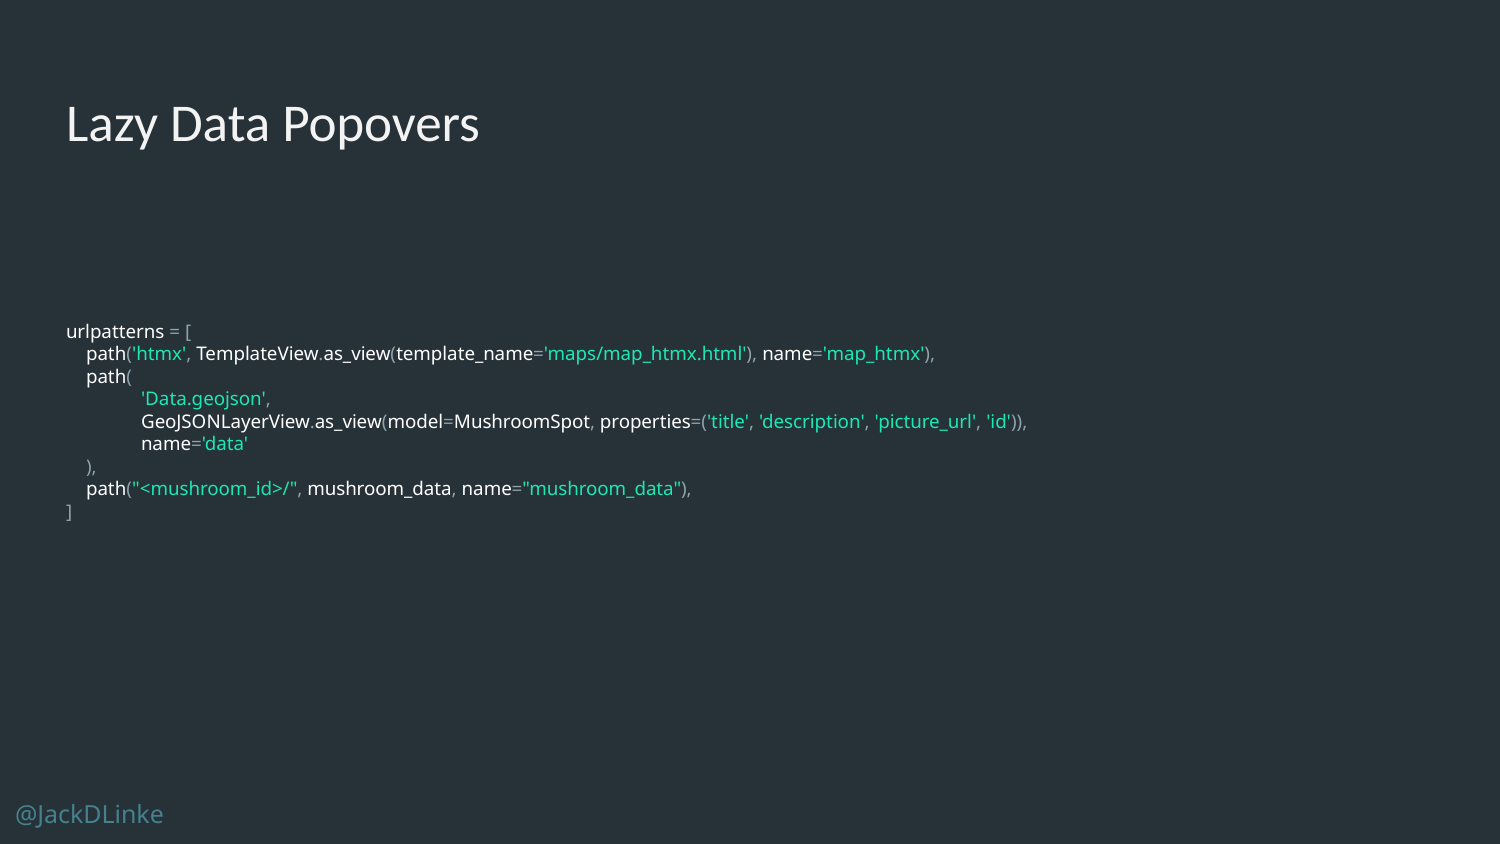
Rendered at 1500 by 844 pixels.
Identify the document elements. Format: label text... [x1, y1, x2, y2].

text_box urlpatterns = [ path('htmx', TemplateView.as_view(template_name='maps/map_htmx.html'), name='map_htmx'), path( 'Data.geojson', GeoJSONLayerView.as_view(model=MushroomSpot, properties=('title', 'description', 'picture_url', 'id')), name='data' ), path("<mushroom_id>/", mushroom_data, name="mushroom_data"), ] [51, 304, 1449, 537]
title Lazy Data Popovers [51, 72, 1449, 167]
